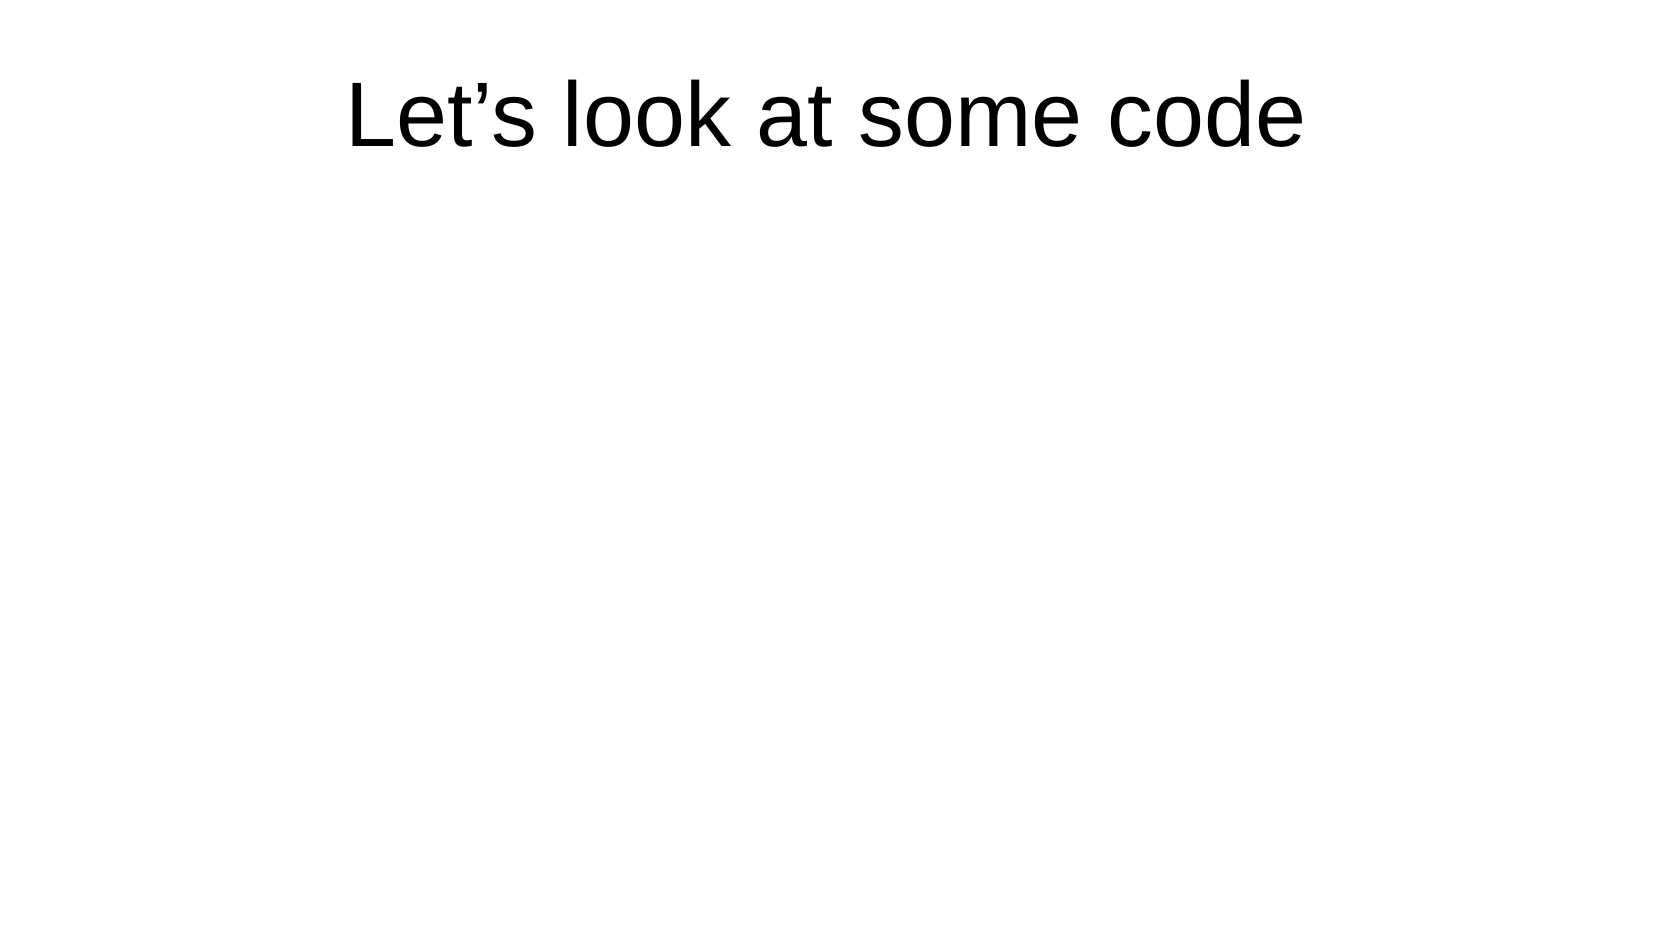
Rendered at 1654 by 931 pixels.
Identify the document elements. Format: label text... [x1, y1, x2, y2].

title Let’s look at some code [82, 37, 1571, 193]
